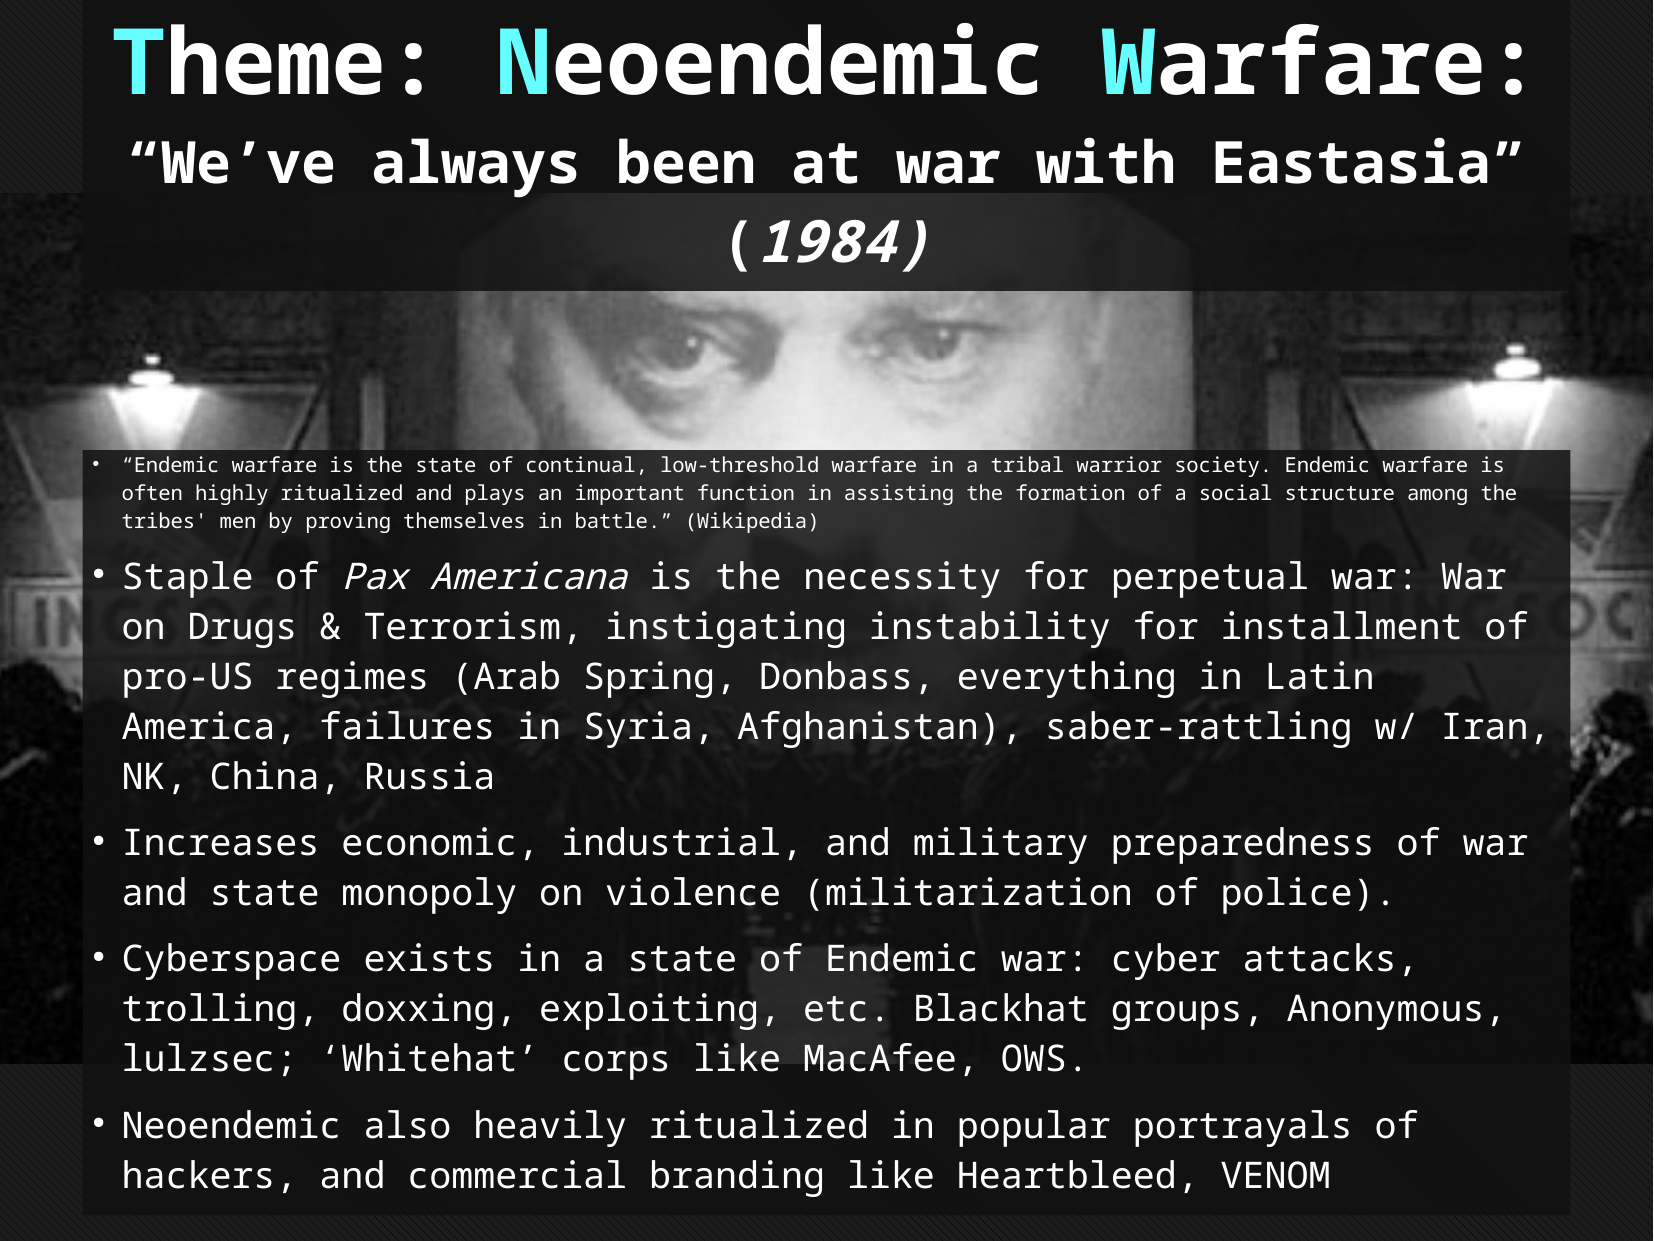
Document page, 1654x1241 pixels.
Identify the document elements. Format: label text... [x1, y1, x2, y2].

title Theme: Neoendemic Warfare: “We’ve always been at war with Eastasia” (1984) [82, 0, 1571, 291]
picture [0, 193, 1653, 1065]
list “Endemic warfare is the state of continual, low-threshold warfare in a tribal warrior society. Endemic warfare is often highly ritualized and plays an important function in assisting the formation of a social structure among the tribes' men by proving themselves in battle.” (Wikipedia) Staple of Pax Americana is the necessity for perpetual war: War on Drugs & Terrorism, instigating instability for installment of pro-US regimes (Arab Spring, Donbass, everything in Latin America, failures in Syria, Afghanistan), saber-rattling w/ Iran, NK, China, Russia Increases economic, industrial, and military preparedness of war and state monopoly on violence (militarization of police). Cyberspace exists in a state of Endemic war: cyber attacks, trolling, doxxing, exploiting, etc. Blackhat groups, Anonymous, lulzsec; ‘Whitehat’ corps like MacAfee, OWS. Neoendemic also heavily ritualized in popular portrayals of hackers, and commercial branding like Heartbleed, VENOM [82, 450, 1571, 1216]
